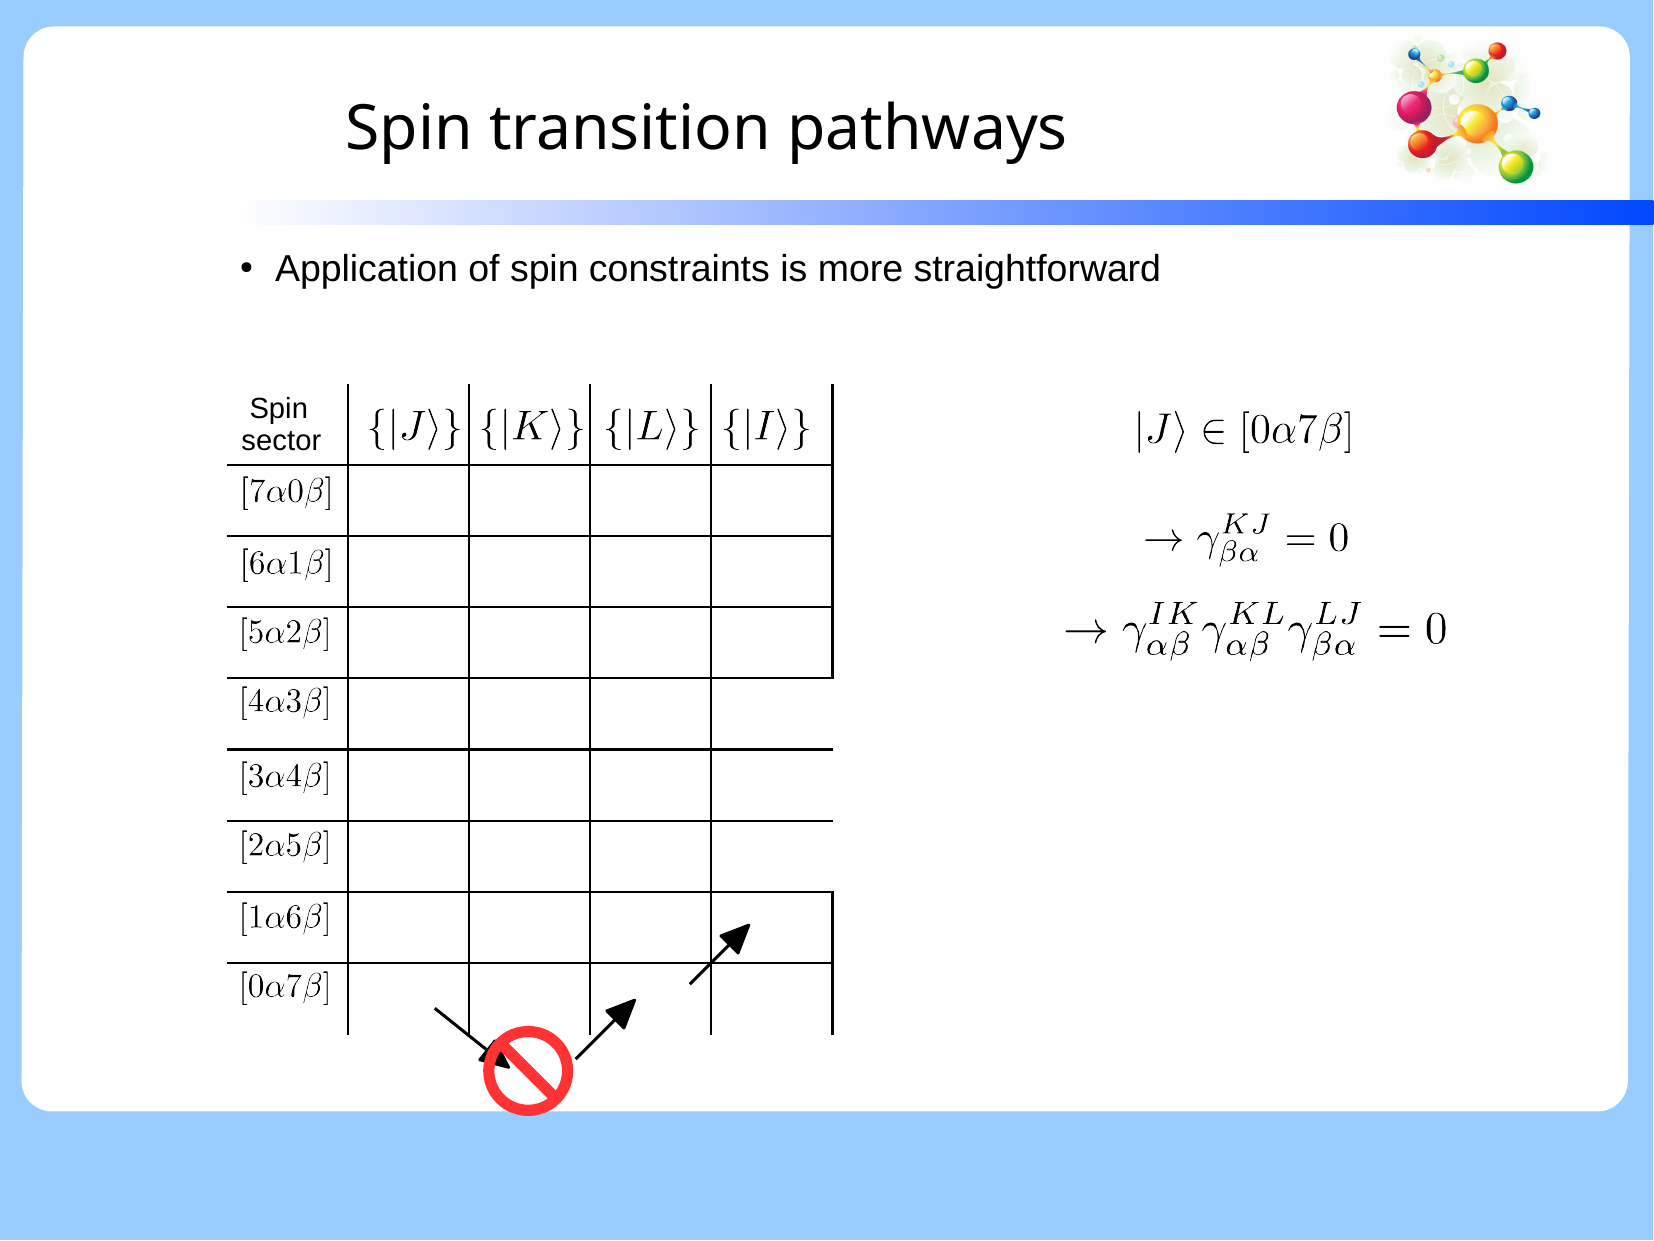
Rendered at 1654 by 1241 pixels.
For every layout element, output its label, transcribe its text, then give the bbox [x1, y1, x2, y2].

picture [243, 548, 330, 582]
picture [242, 830, 328, 864]
table_header Spin sector [227, 384, 347, 464]
picture [1145, 513, 1348, 567]
table_cell [470, 964, 589, 1035]
table_cell [591, 608, 710, 677]
table_cell [227, 608, 347, 677]
table_cell [712, 466, 831, 535]
table_header [712, 384, 831, 464]
picture [242, 902, 328, 936]
table_cell [349, 822, 468, 891]
table_cell [349, 679, 468, 748]
picture [242, 971, 328, 1005]
table_cell [349, 466, 468, 535]
text_box Application of spin constraints is more straightforward [225, 240, 1571, 297]
picture [1382, 29, 1556, 195]
picture [481, 408, 583, 450]
table_cell [227, 751, 347, 820]
table_cell [712, 751, 833, 820]
table_cell [349, 537, 468, 606]
table_cell [712, 893, 831, 962]
table_cell [227, 822, 347, 891]
table_cell [349, 751, 468, 820]
table_cell [591, 537, 710, 606]
picture [369, 408, 460, 450]
table_cell [227, 537, 347, 606]
table_cell [591, 964, 710, 1035]
picture [723, 408, 809, 450]
table_cell [470, 537, 589, 606]
table_cell [591, 751, 710, 820]
table_cell [712, 822, 833, 891]
table_cell [227, 466, 347, 535]
title Spin transition pathways [82, 49, 1332, 201]
table_cell [470, 893, 589, 962]
table_header [470, 384, 589, 464]
table_cell [349, 608, 468, 677]
table_cell [591, 822, 710, 891]
table_cell [591, 679, 710, 748]
picture [242, 761, 328, 795]
picture [1138, 410, 1351, 453]
table_cell [712, 964, 831, 1035]
table_cell [712, 537, 831, 606]
table_cell [712, 679, 833, 748]
table_cell [470, 751, 589, 820]
text_box [483, 1025, 574, 1116]
table_header [591, 384, 710, 464]
table_header [349, 384, 468, 464]
picture [242, 686, 328, 720]
table_cell [349, 893, 468, 962]
table_cell [470, 679, 589, 748]
table_cell [349, 964, 468, 1035]
table_cell [470, 466, 589, 535]
table_cell [591, 466, 710, 535]
table_cell [591, 893, 710, 962]
picture [243, 476, 330, 510]
table_cell [470, 608, 589, 677]
picture [242, 617, 328, 651]
picture [605, 408, 698, 450]
table_cell [227, 964, 347, 1035]
table_cell [470, 822, 589, 891]
table_cell [227, 679, 347, 748]
table_cell [227, 893, 347, 962]
table_cell [712, 608, 831, 677]
picture [1065, 601, 1446, 661]
